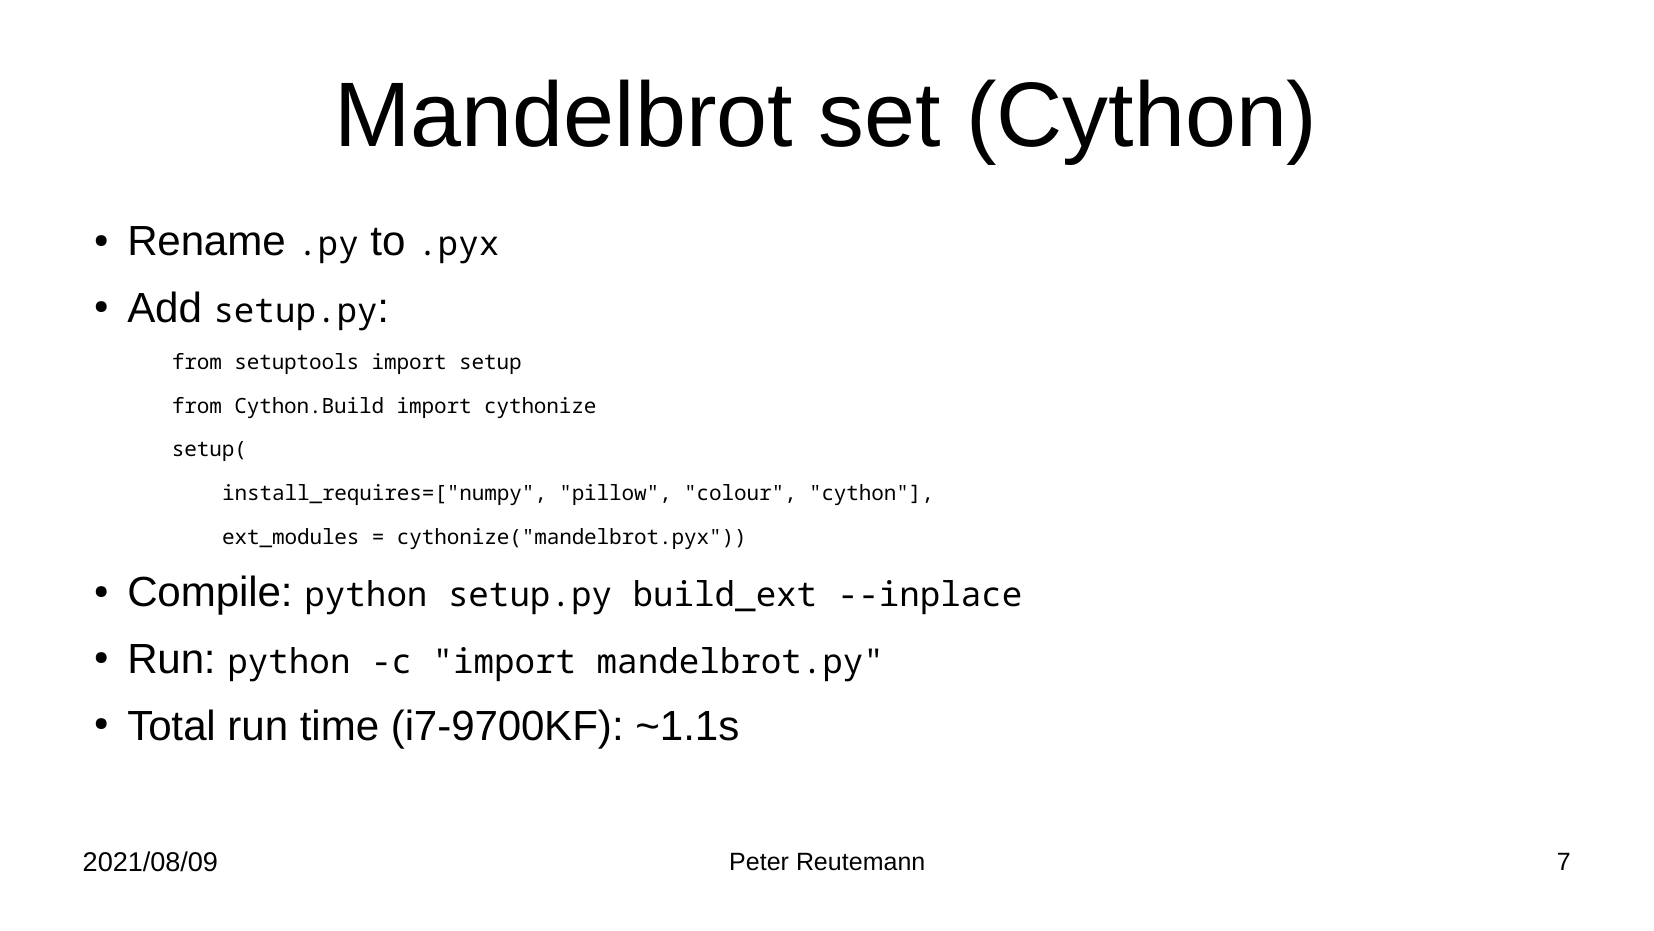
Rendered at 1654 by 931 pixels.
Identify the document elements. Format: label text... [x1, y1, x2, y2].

list Rename .py to .pyx Add setup.py: from setuptools import setup from Cython.Build import cythonize setup( install_requires=["numpy", "pillow", "colour", "cython"], ext_modules = cythonize("mandelbrot.pyx")) Compile: python setup.py build_ext --inplace Run: python -c "import mandelbrot.py" Total run time (i7-9700KF): ~1.1s [82, 217, 1571, 758]
title Mandelbrot set (Cython) [82, 37, 1571, 193]
